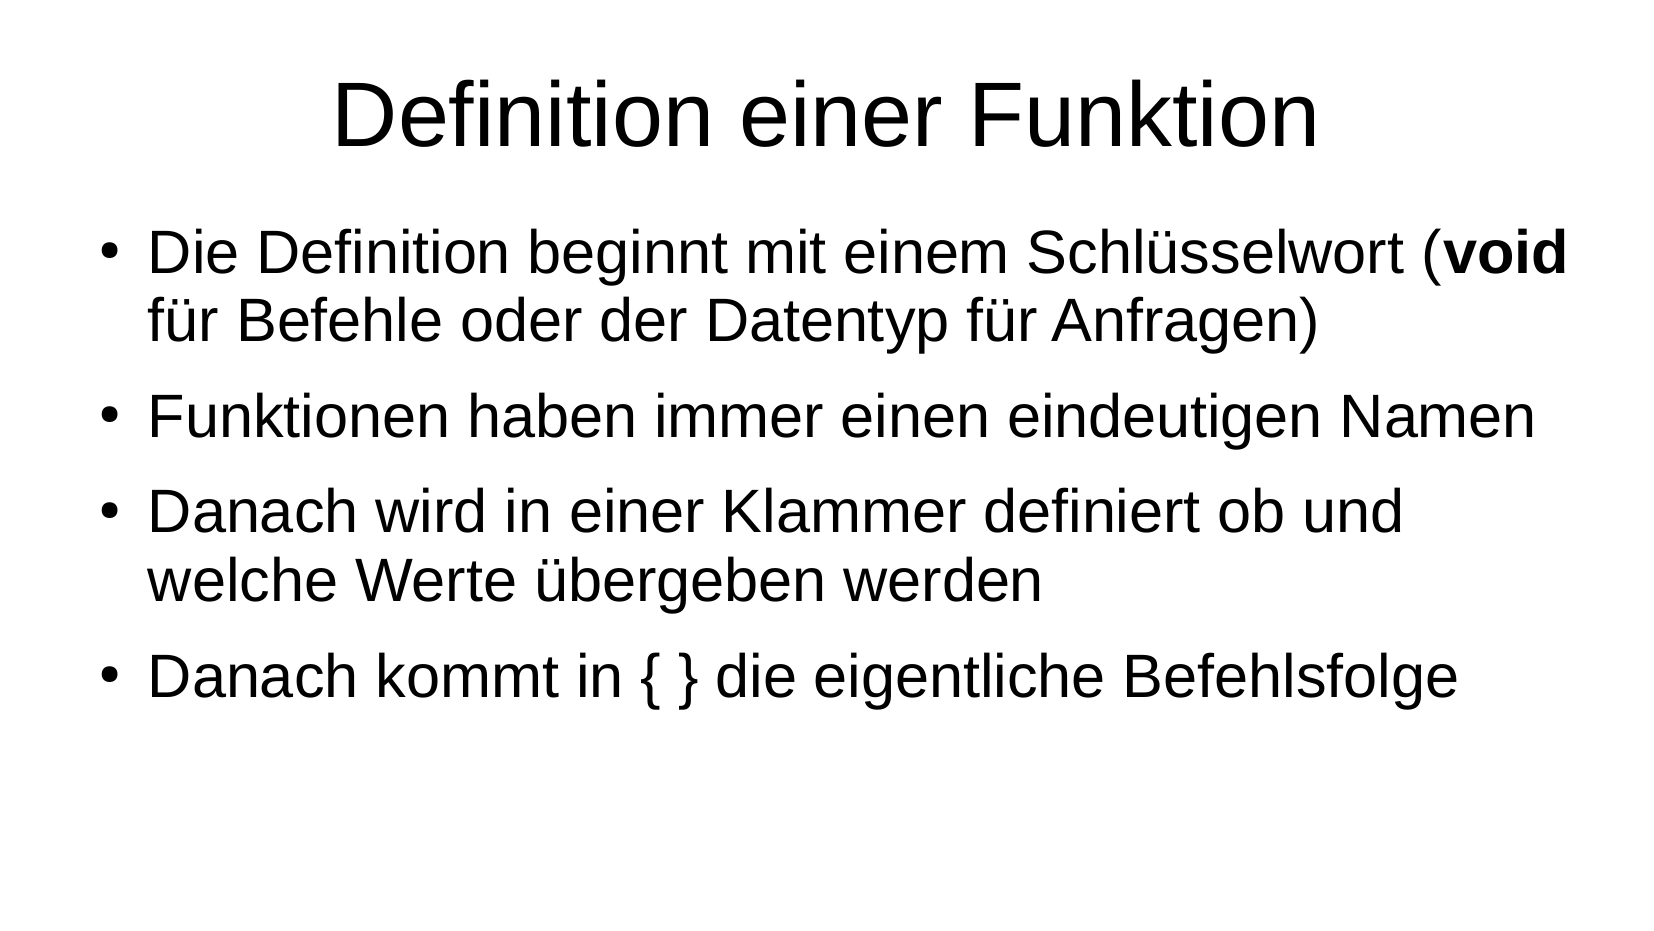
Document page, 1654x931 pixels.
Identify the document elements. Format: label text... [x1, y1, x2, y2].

title Definition einer Funktion [82, 37, 1571, 193]
list Die Definition beginnt mit einem Schlüsselwort (void für Befehle oder der Datentyp für Anfragen) Funktionen haben immer einen eindeutigen Namen Danach wird in einer Klammer definiert ob und welche Werte übergeben werden Danach kommt in { } die eigentliche Befehlsfolge [82, 217, 1571, 758]
